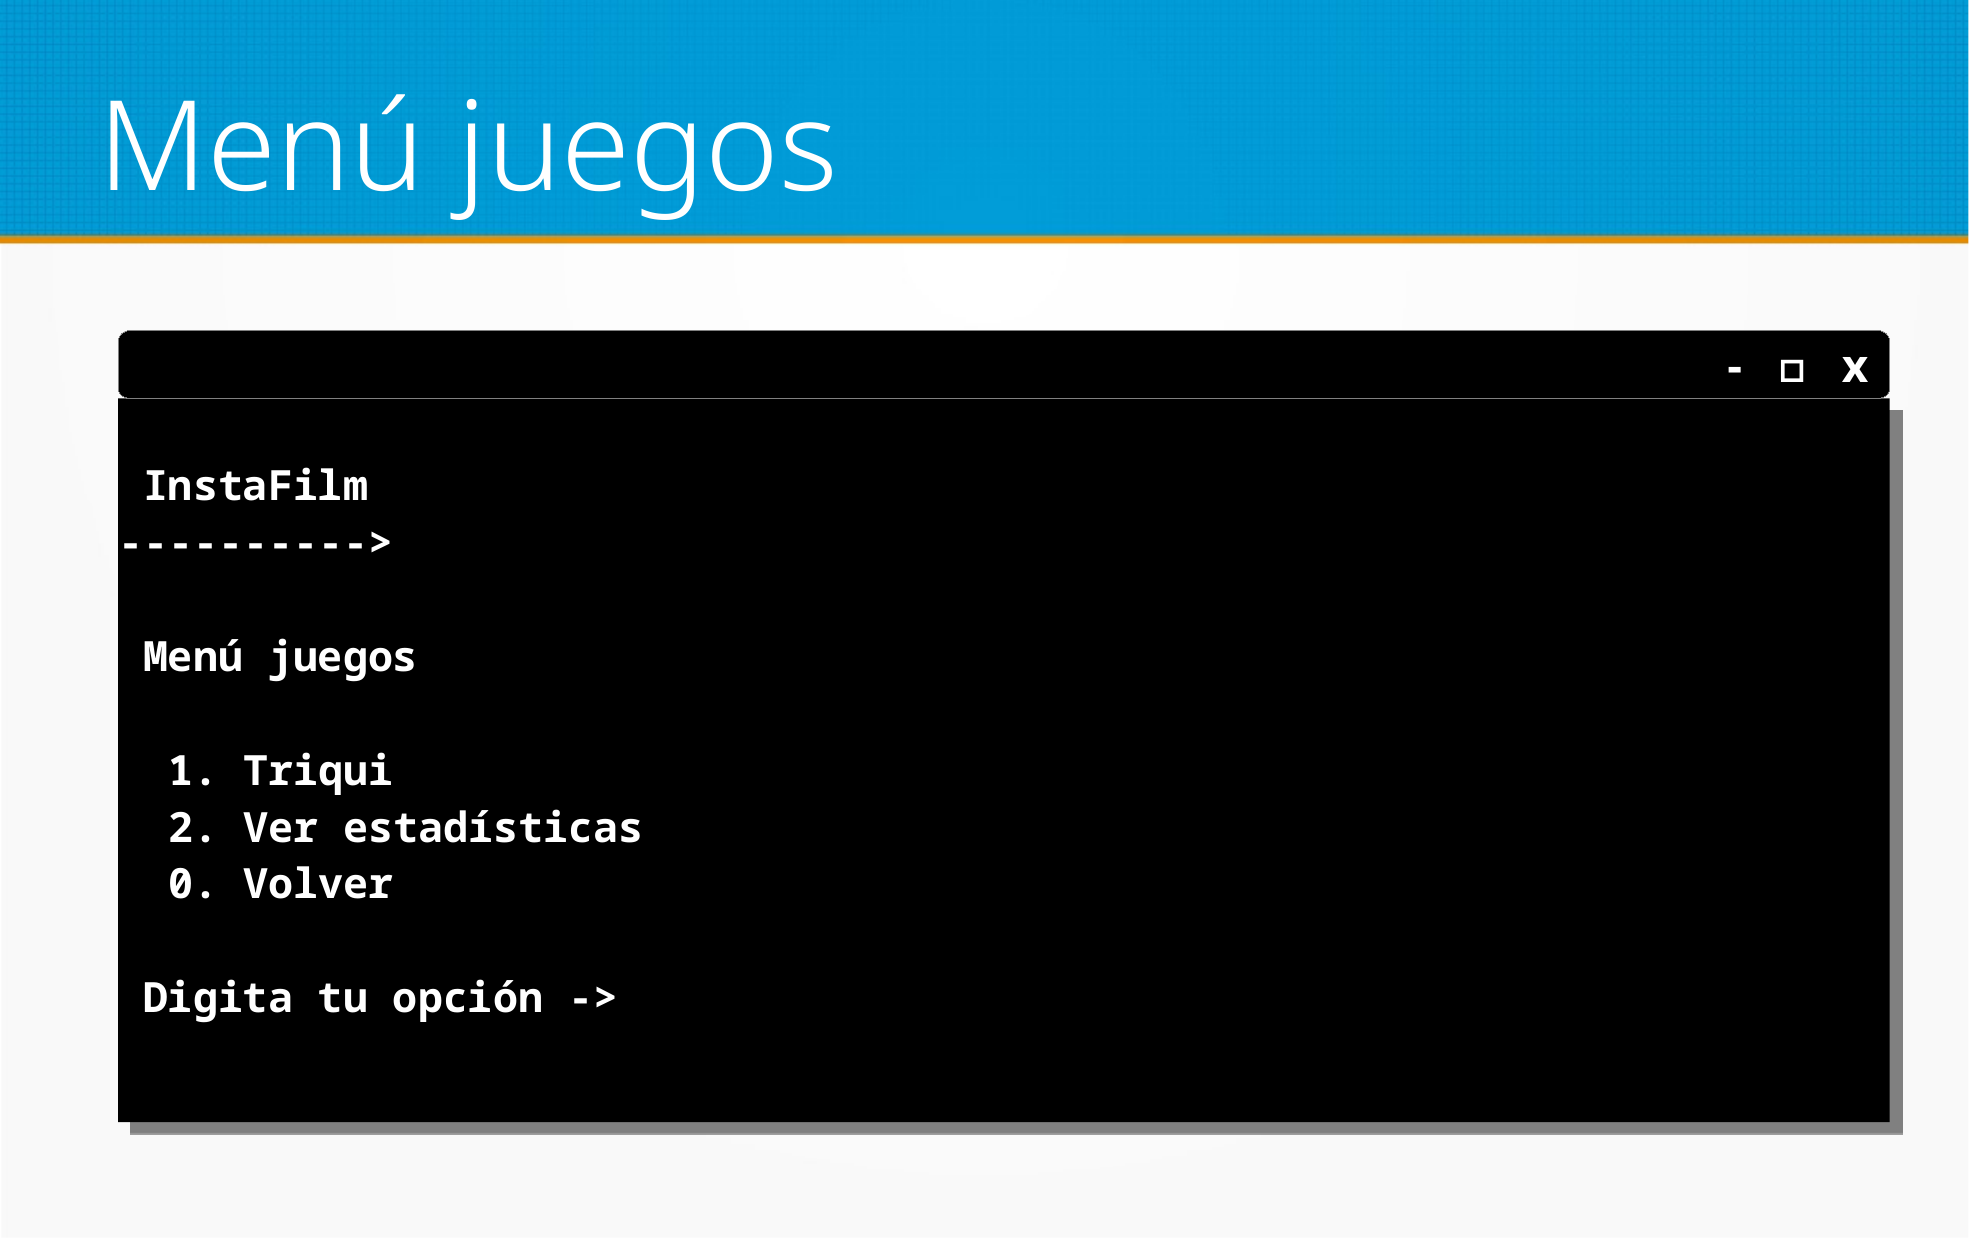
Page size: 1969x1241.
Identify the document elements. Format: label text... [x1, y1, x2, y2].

picture [0, 233, 1969, 1241]
title Menú juegos [98, 19, 1870, 227]
text_box InstaFilm ----------> Menú juegos 1. Triqui 2. Ver estadísticas 0. Volver Digita tu opción -> [118, 398, 1890, 1123]
text_box - □ x [118, 330, 1890, 399]
